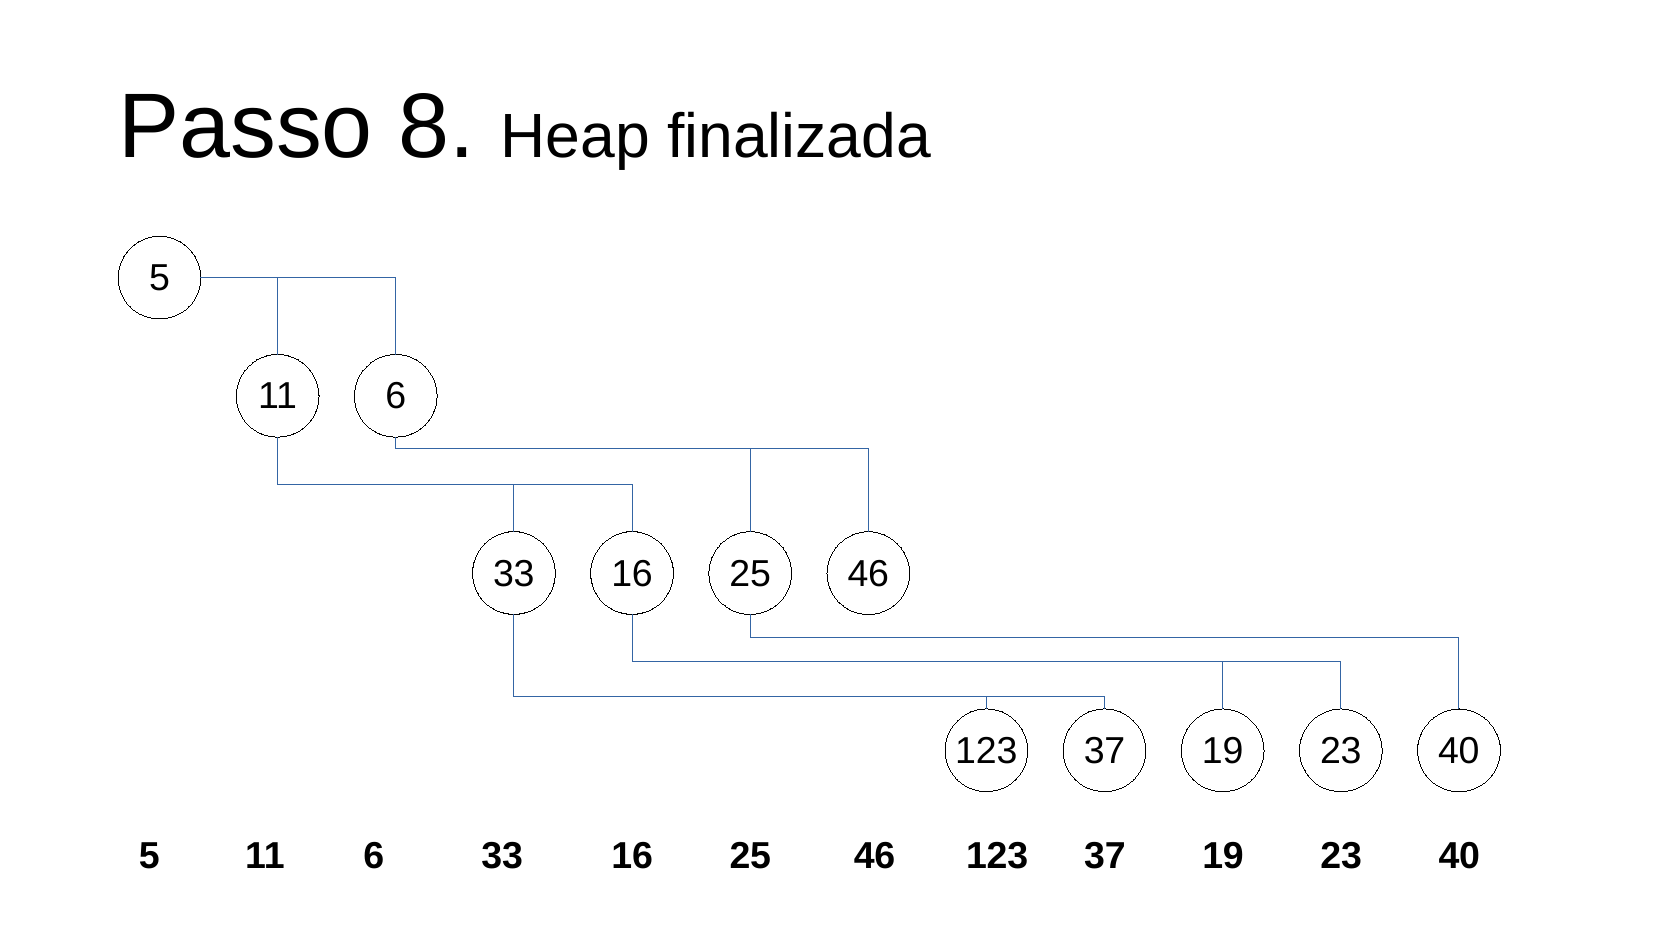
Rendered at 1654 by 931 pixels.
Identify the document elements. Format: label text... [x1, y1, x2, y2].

text_box 40 [1423, 826, 1496, 884]
text_box 33 [472, 531, 556, 615]
text_box 40 [1417, 708, 1501, 792]
text_box 37 [1063, 708, 1146, 792]
title Passo 8. Heap finalizada [118, 10, 1595, 243]
text_box 11 [236, 354, 320, 438]
text_box 123 [945, 708, 1028, 792]
text_box 23 [1305, 826, 1377, 884]
text_box 11 [230, 826, 300, 884]
text_box 5 [124, 826, 175, 884]
text_box 33 [466, 826, 538, 884]
text_box 25 [714, 826, 787, 884]
text_box 16 [596, 826, 668, 884]
text_box 6 [354, 354, 438, 438]
text_box 123 [951, 826, 1044, 884]
text_box 19 [1181, 708, 1265, 792]
text_box 46 [826, 531, 910, 615]
text_box 23 [1299, 708, 1383, 792]
text_box 19 [1187, 826, 1259, 884]
text_box 46 [838, 826, 911, 884]
text_box 25 [708, 531, 792, 615]
text_box 5 [118, 236, 201, 319]
text_box 6 [348, 826, 399, 884]
text_box 37 [1069, 826, 1141, 884]
text_box 16 [590, 531, 674, 615]
